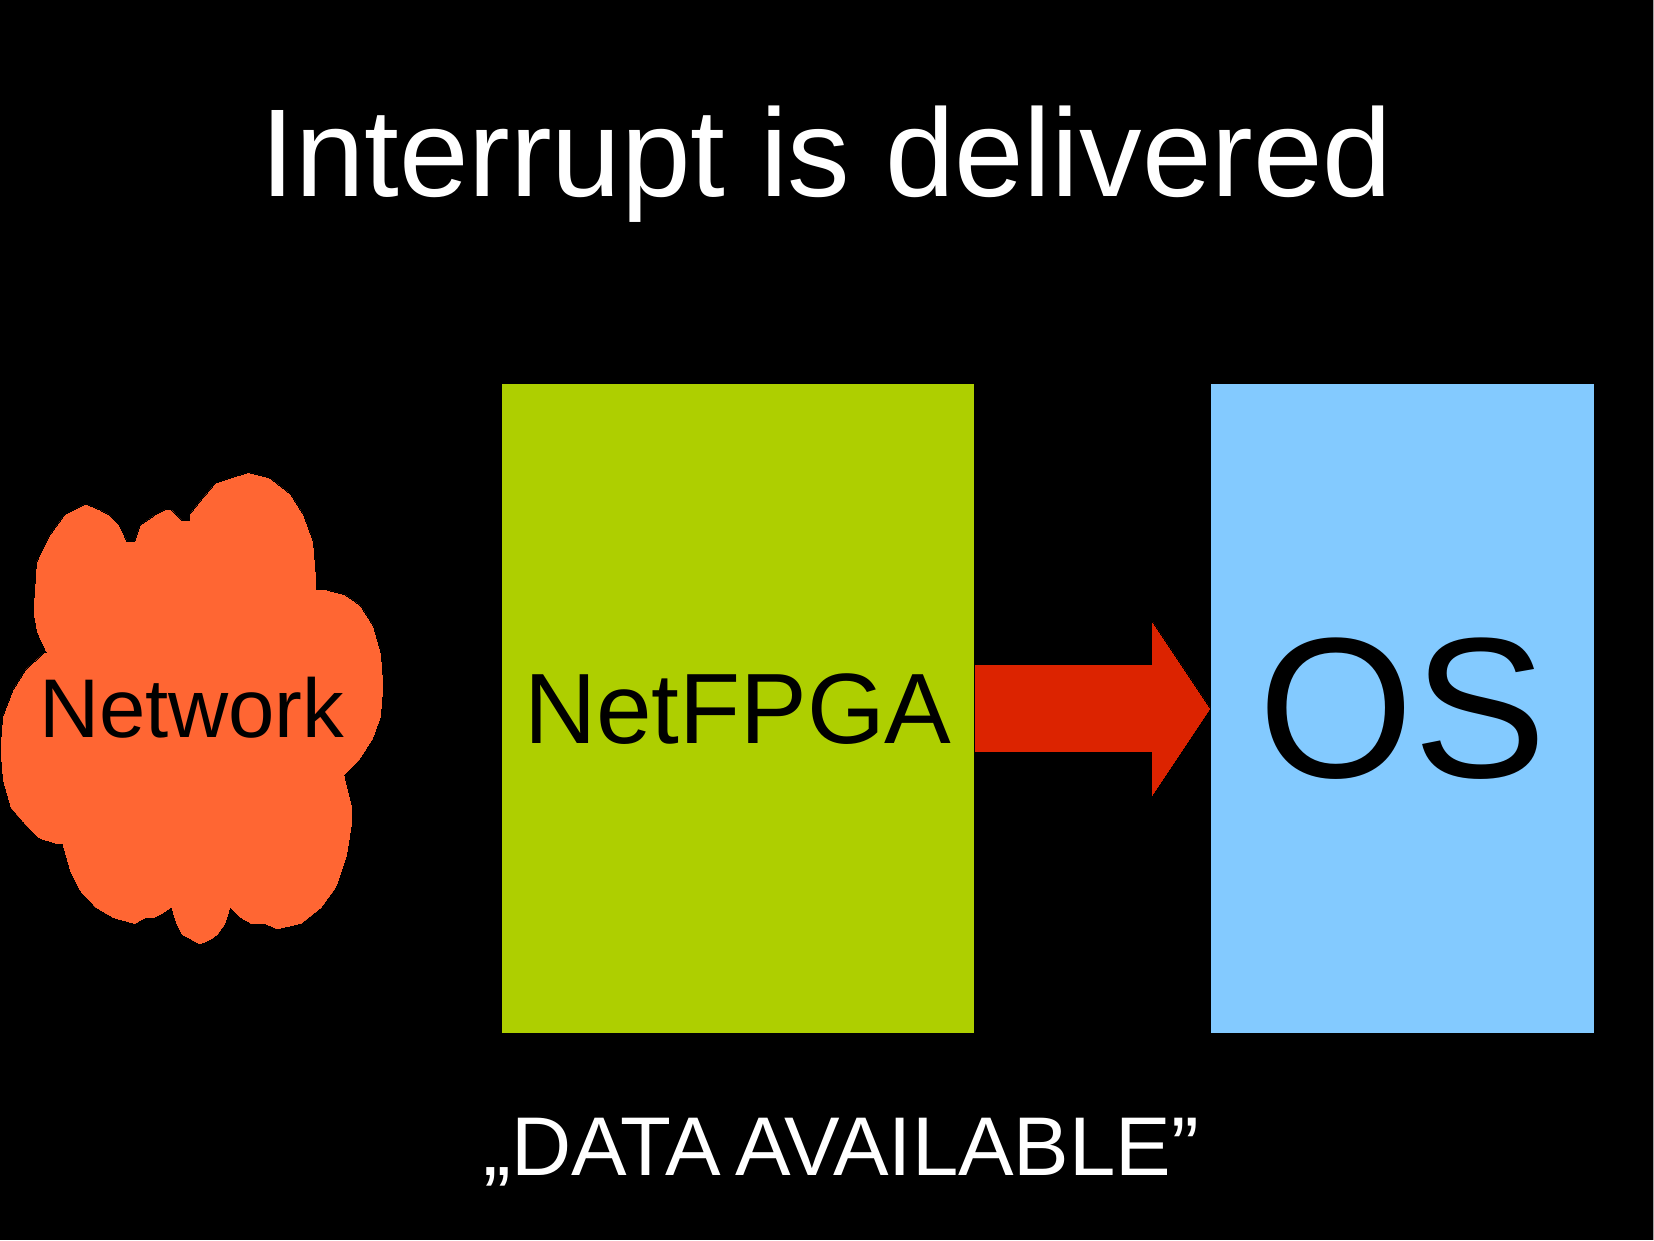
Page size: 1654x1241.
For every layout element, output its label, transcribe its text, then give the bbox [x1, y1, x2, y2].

text_box OS [1210, 383, 1595, 1034]
text_box [974, 620, 1211, 798]
title Interrupt is delivered [82, 56, 1571, 250]
text_box NetFPGA [501, 383, 975, 1034]
text_box Network [0, 472, 384, 945]
text_box „DATA AVAILABLE” [59, 1092, 1625, 1201]
